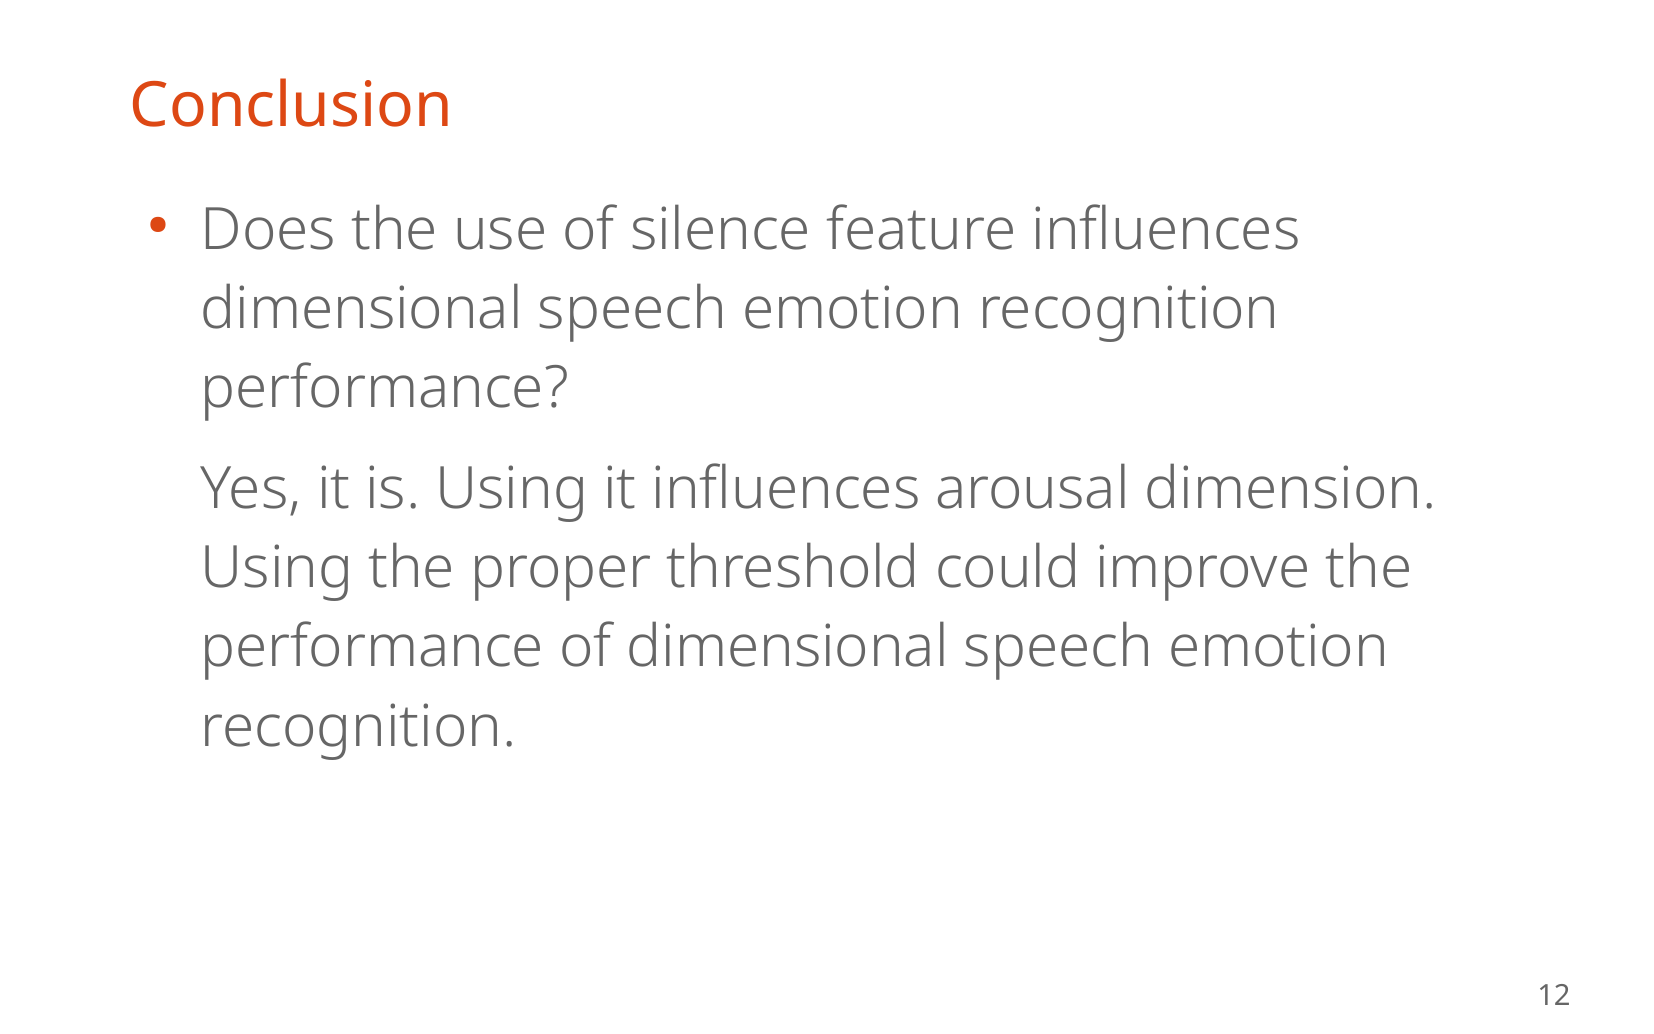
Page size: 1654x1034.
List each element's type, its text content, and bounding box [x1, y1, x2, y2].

title Conclusion [129, 49, 1518, 155]
list Does the use of silence feature influences dimensional speech emotion recognition performance? Yes, it is. Using it influences arousal dimension. Using the proper threshold could improve the performance of dimensional speech emotion recognition. [129, 186, 1518, 916]
